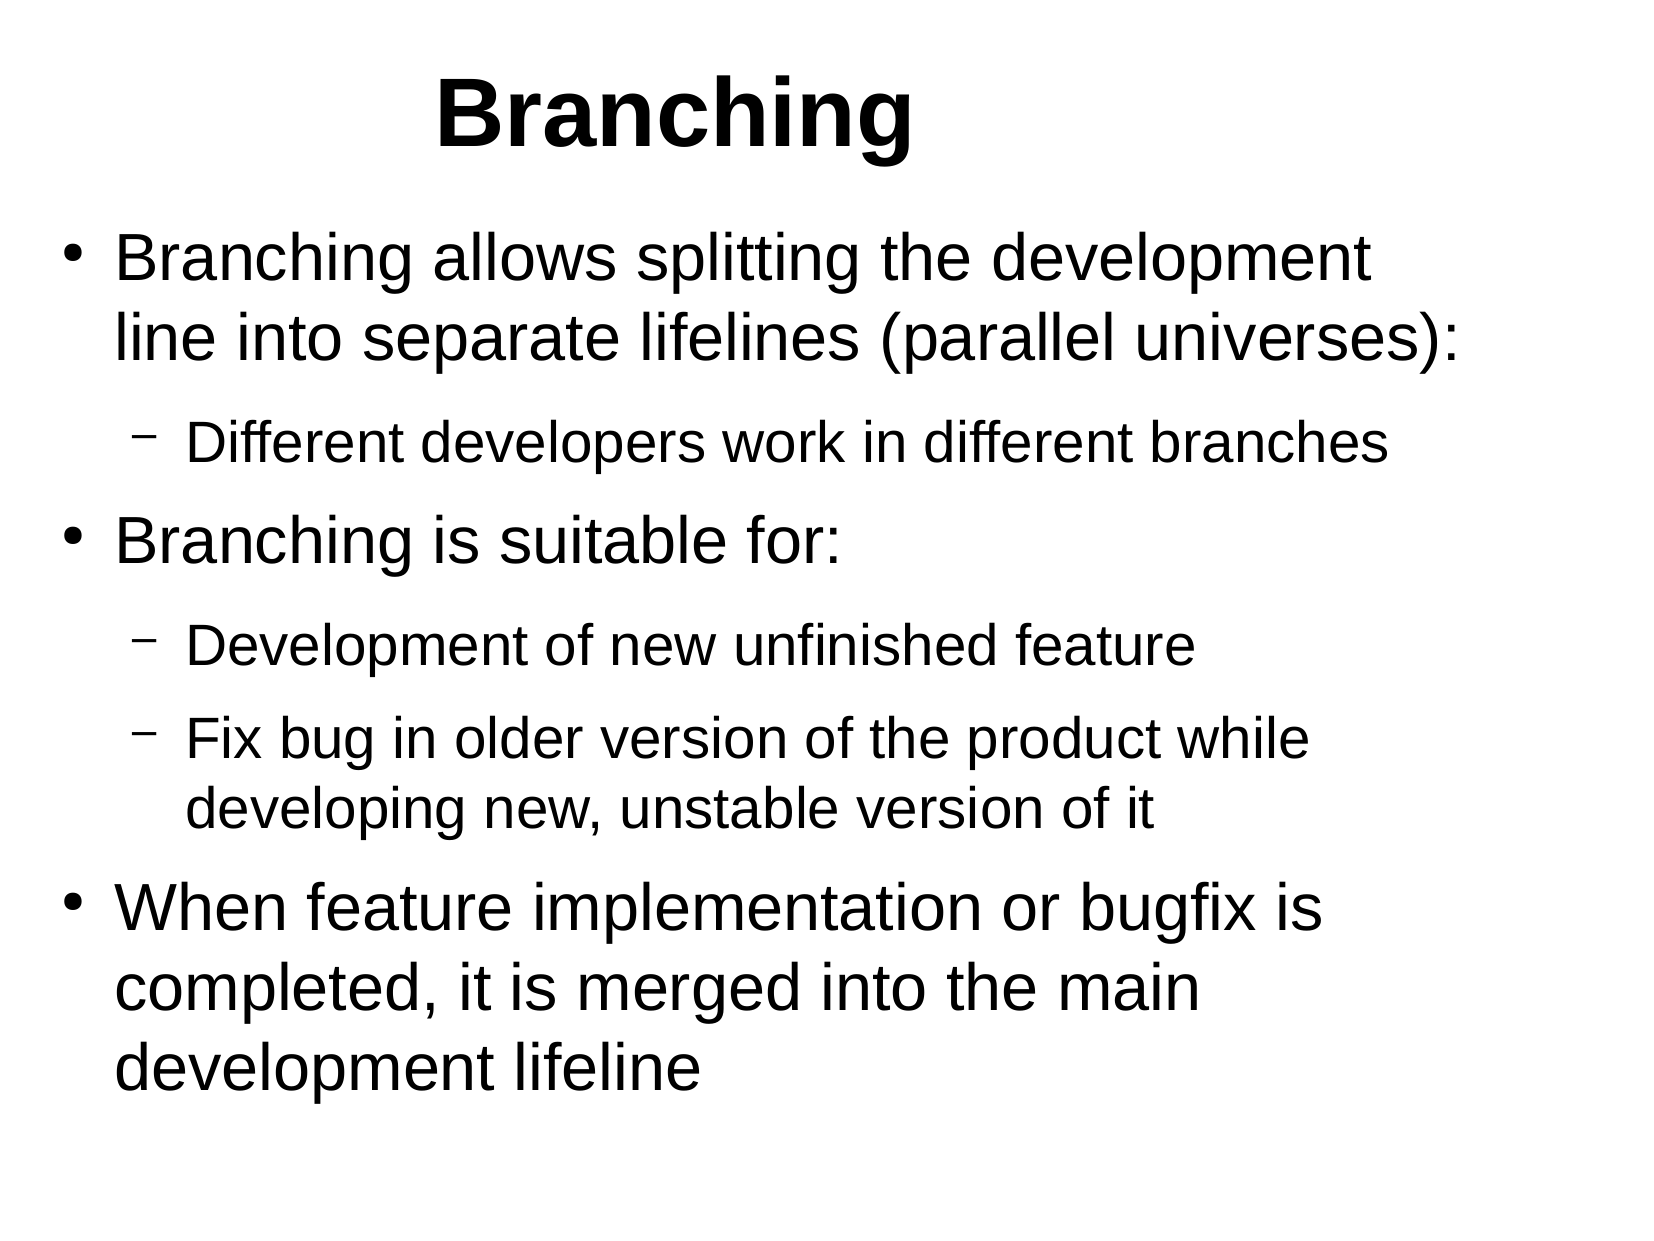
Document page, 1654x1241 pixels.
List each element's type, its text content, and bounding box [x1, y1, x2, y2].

title Branching [25, 7, 1325, 209]
list Branching allows splitting the development line into separate lifelines (parallel universes): Different developers work in different branches Branching is suitable for: Development of new unfinished feature Fix bug in older version of the product while developing new, unstable version of it When feature implementation or bugfix is completed, it is merged into the main development lifeline [25, 208, 1613, 1216]
